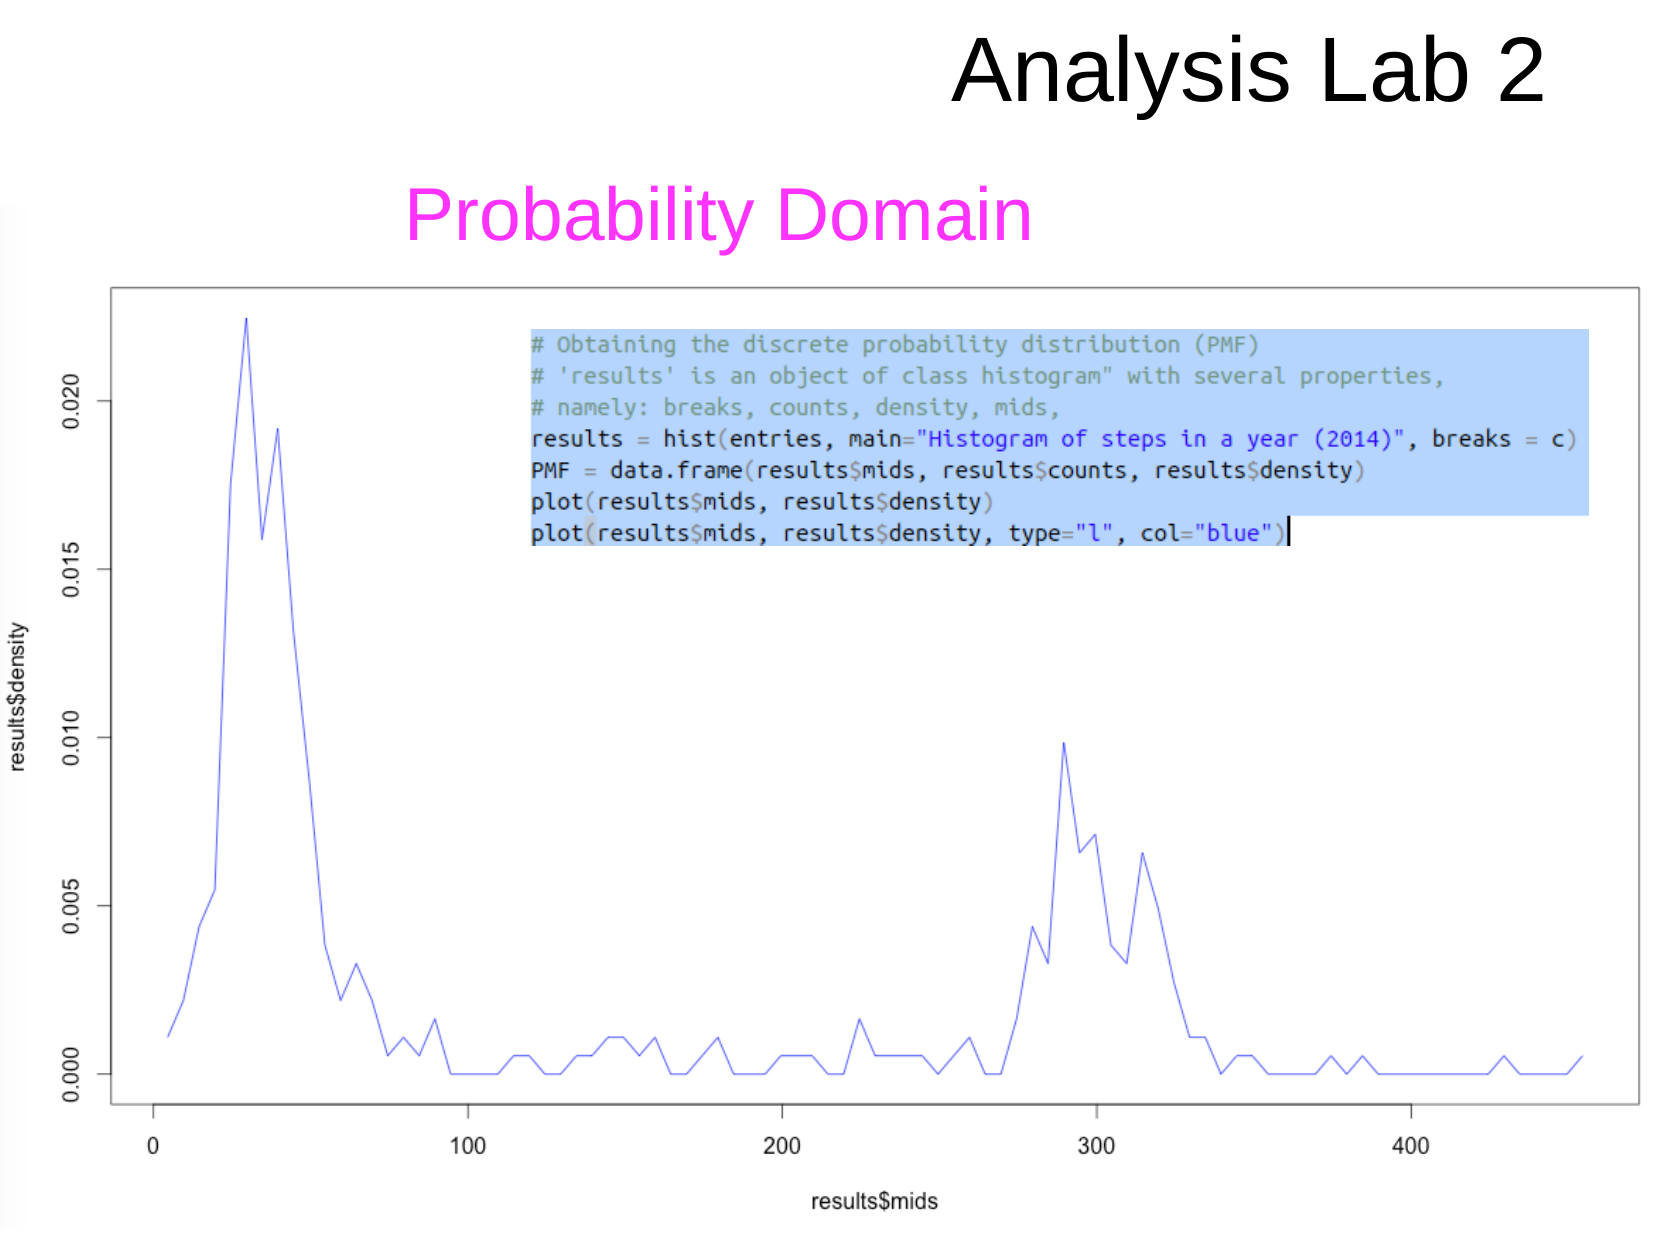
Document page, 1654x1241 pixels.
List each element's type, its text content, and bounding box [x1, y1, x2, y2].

picture [0, 205, 1654, 1229]
title Analysis Lab 2 [60, 0, 1549, 173]
text_box Probability Domain [390, 165, 1276, 306]
